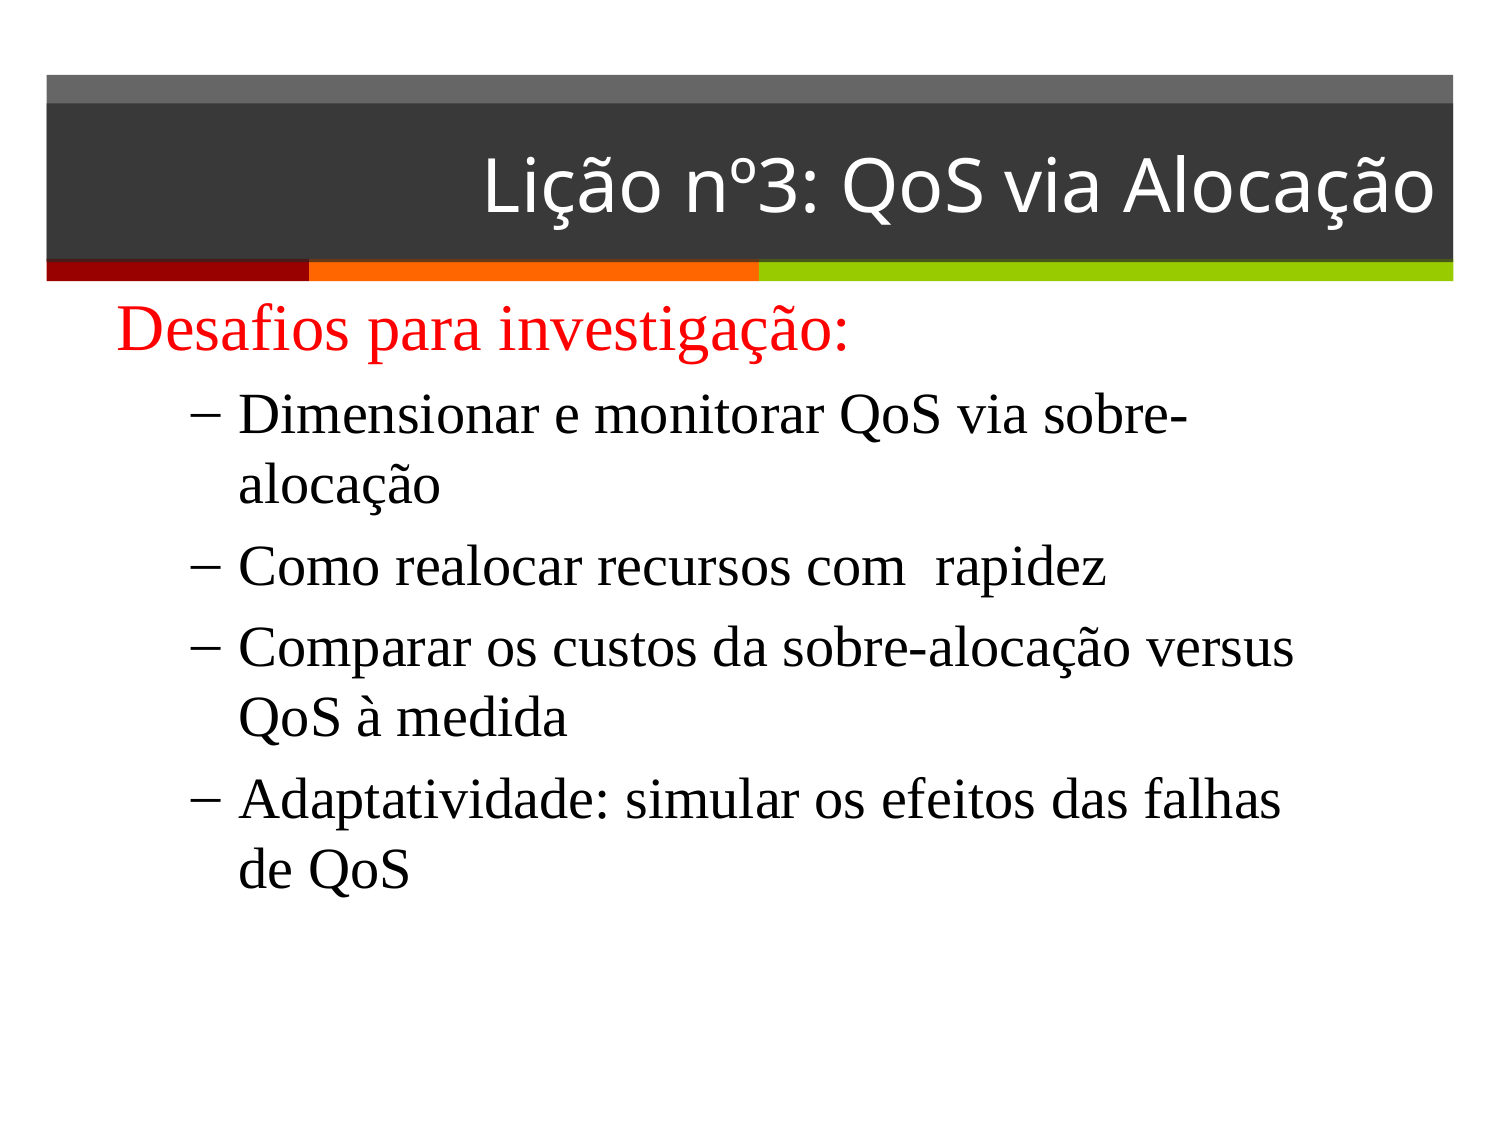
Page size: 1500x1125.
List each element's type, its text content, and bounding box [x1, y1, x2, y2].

title Lição nº3: QoS via Alocação [46, 103, 1454, 263]
text_box Desafios para investigação: Dimensionar e monitorar QoS via sobre-alocação Como realocar recursos com rapidez Comparar os custos da sobre-alocação versus QoS à medida Adaptatividade: simular os efeitos das falhas de QoS [101, 275, 1328, 799]
